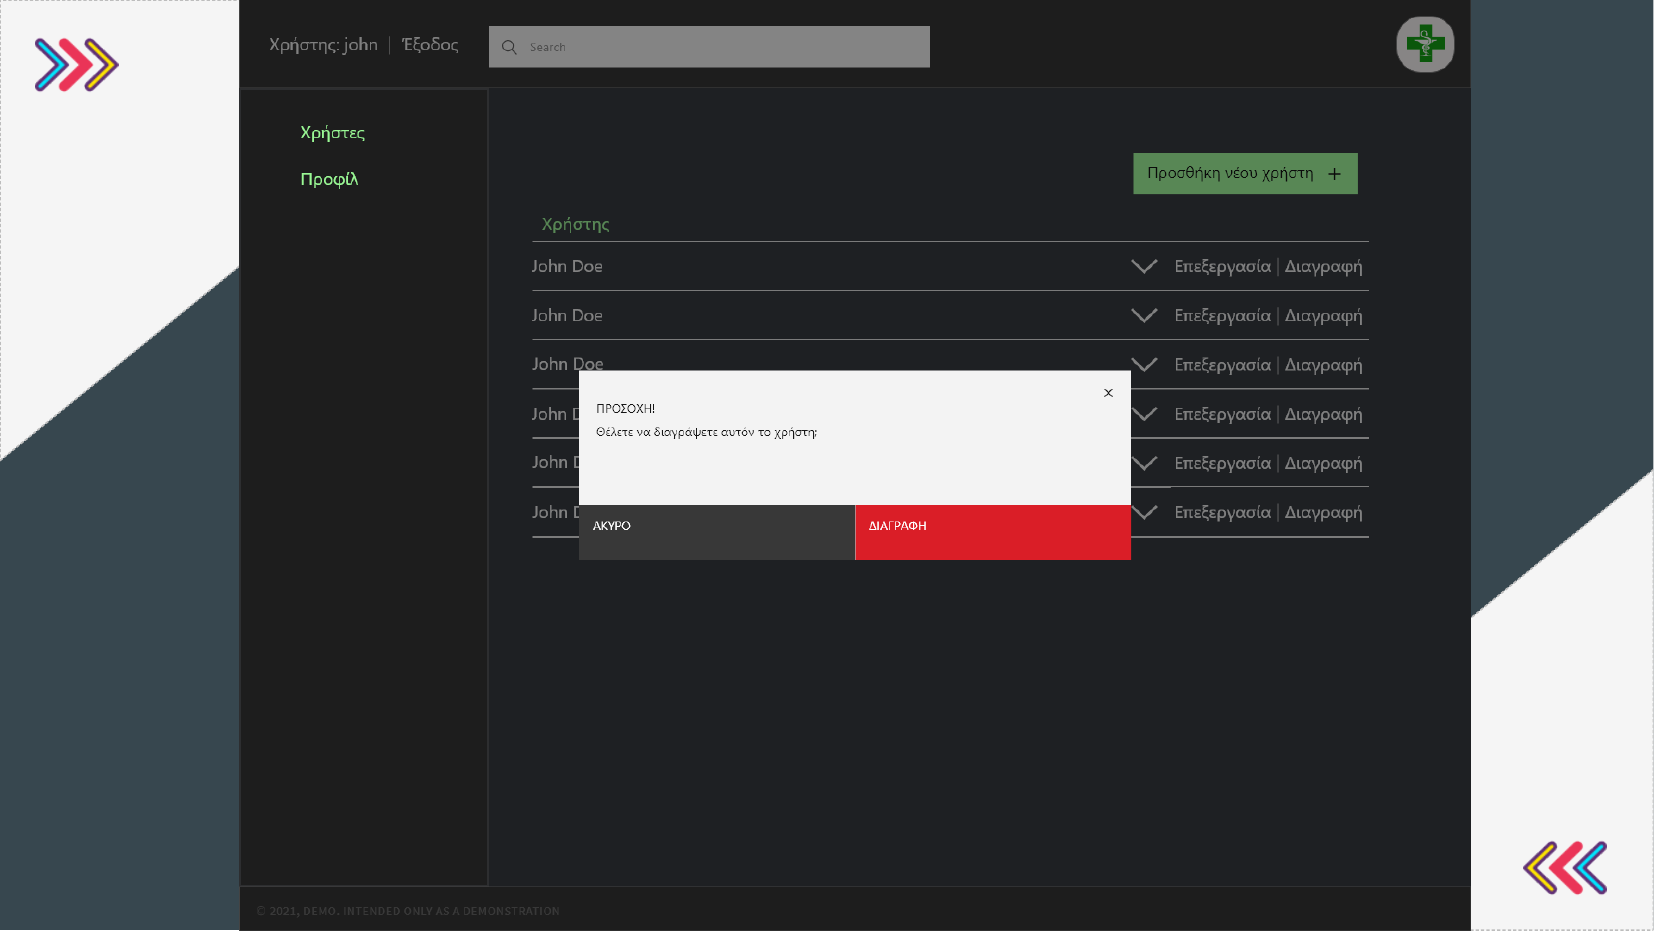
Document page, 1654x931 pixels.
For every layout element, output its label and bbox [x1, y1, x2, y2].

picture [1523, 826, 1607, 910]
text_box [0, 0, 239, 461]
picture [239, 0, 1471, 931]
picture [35, 23, 119, 107]
text_box [1471, 469, 1654, 931]
